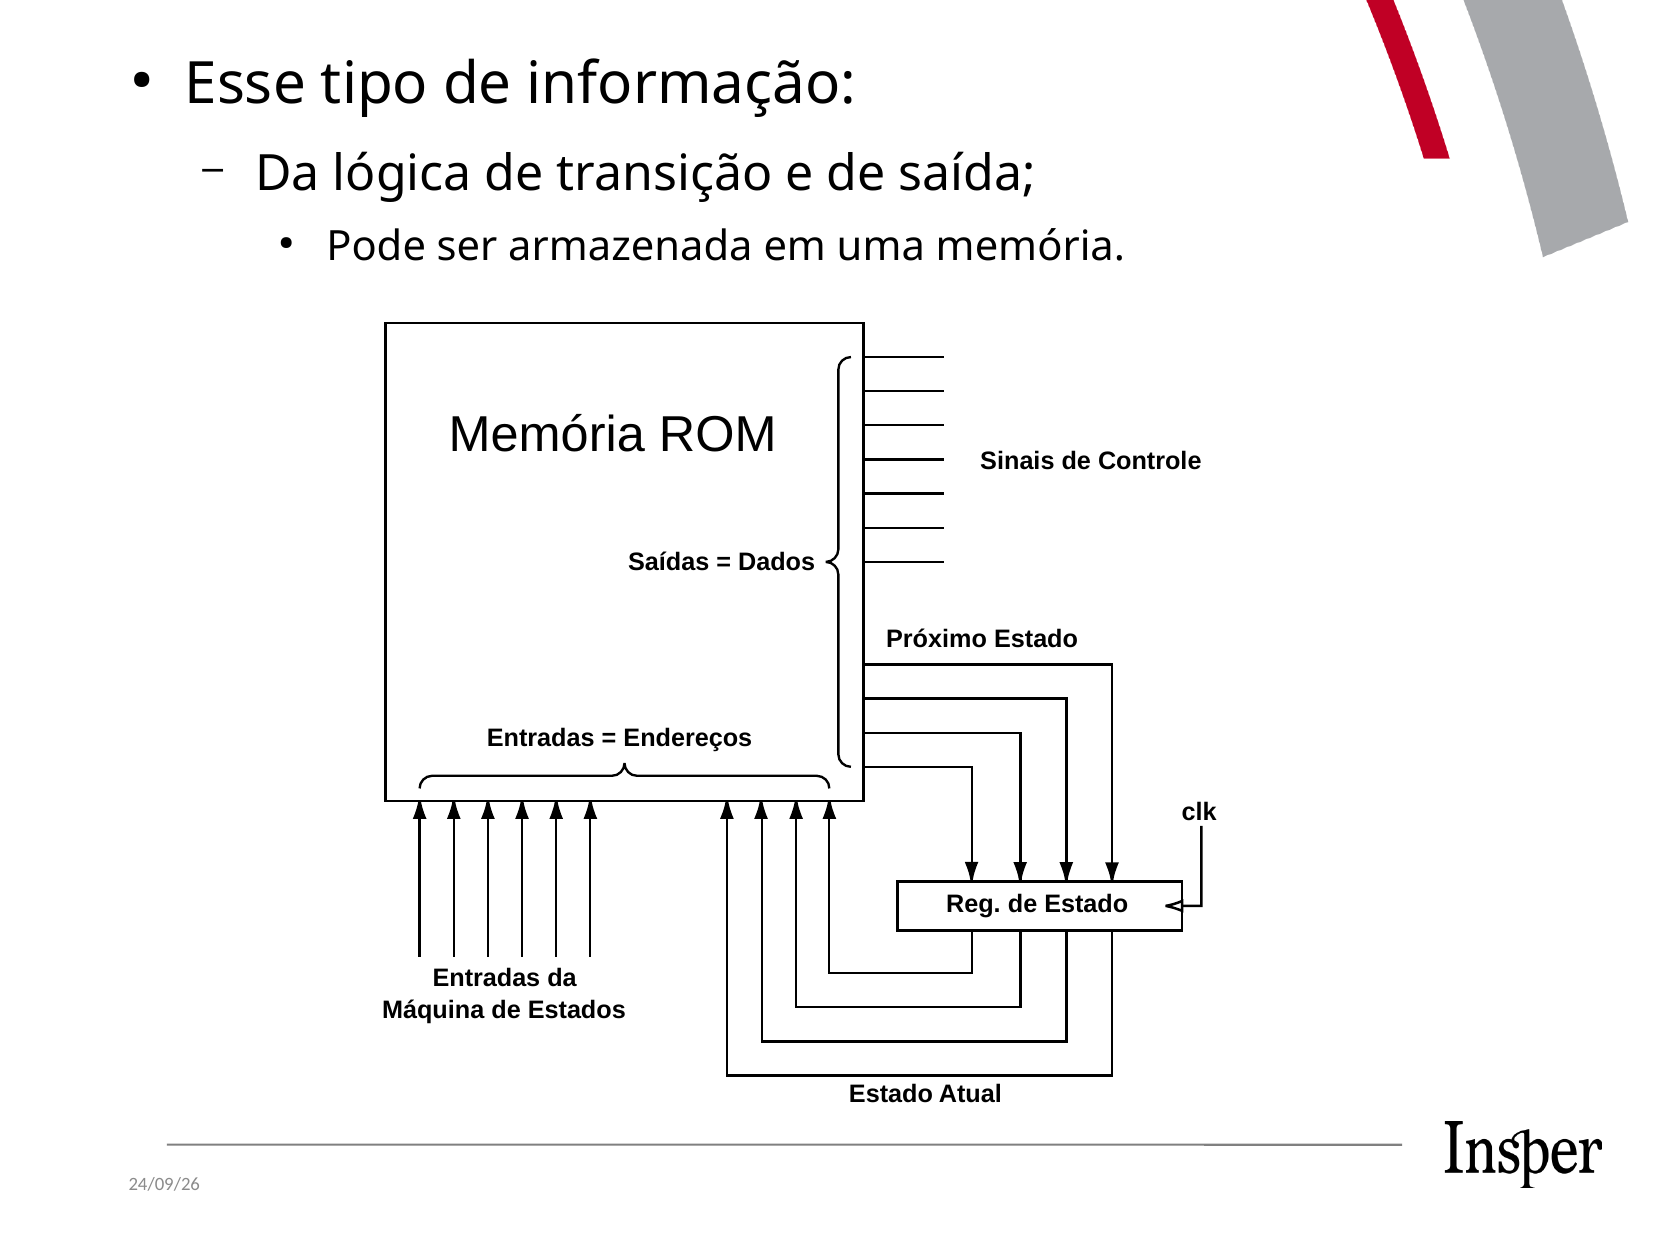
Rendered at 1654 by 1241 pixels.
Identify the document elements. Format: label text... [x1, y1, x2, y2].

list Esse tipo de informação: Da lógica de transição e de saída; Pode ser armazenada em uma memória. [113, 53, 1540, 1134]
picture [359, 296, 1229, 1128]
